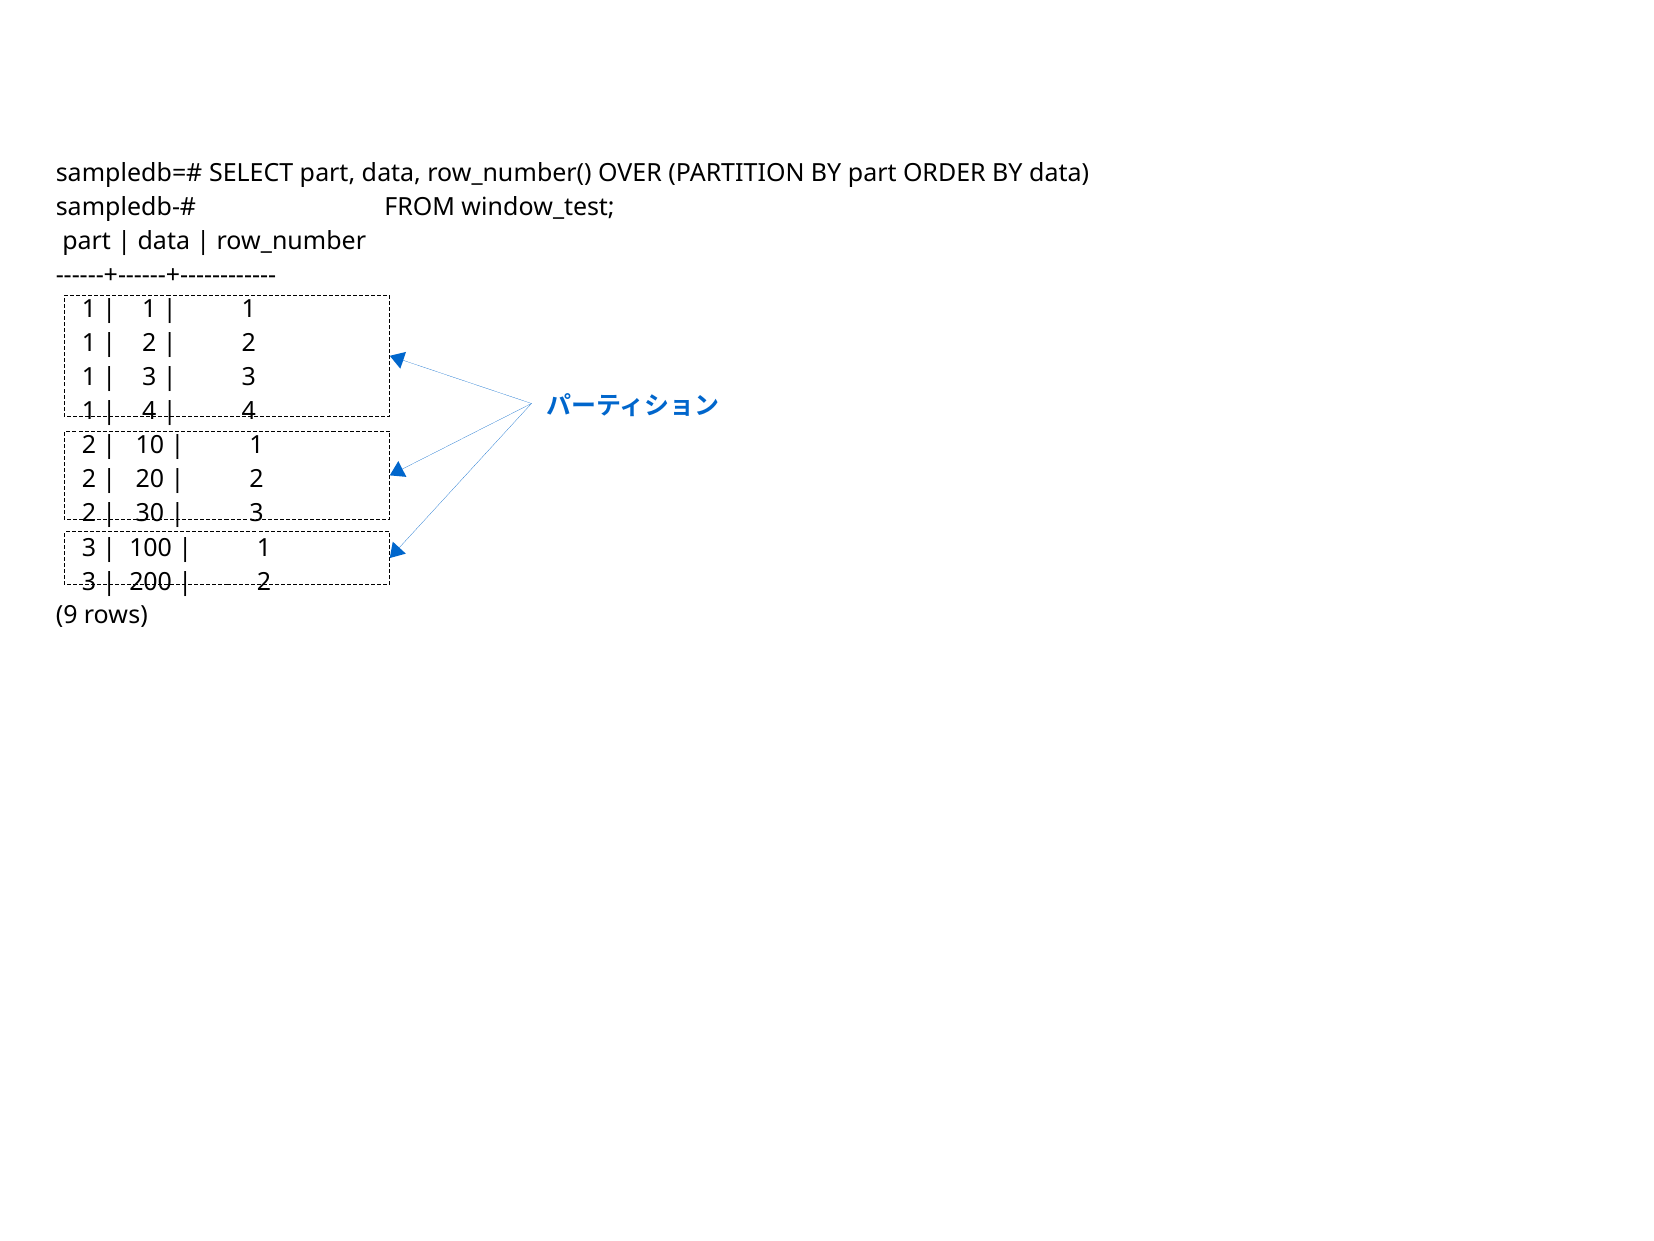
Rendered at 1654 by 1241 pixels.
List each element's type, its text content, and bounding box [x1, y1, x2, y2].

text_box パーティション [531, 377, 751, 427]
text_box sampledb=# SELECT part, data, row_number() OVER (PARTITION BY part ORDER BY data) sampledb-# FROM window_test; part | data | row_number ------+------+------------ 1 | 1 | 1 1 | 2 | 2 1 | 3 | 3 1 | 4 | 4 2 | 10 | 1 2 | 20 | 2 2 | 30 | 3 3 | 100 | 1 3 | 200 | 2 (9 rows) [41, 147, 1110, 665]
